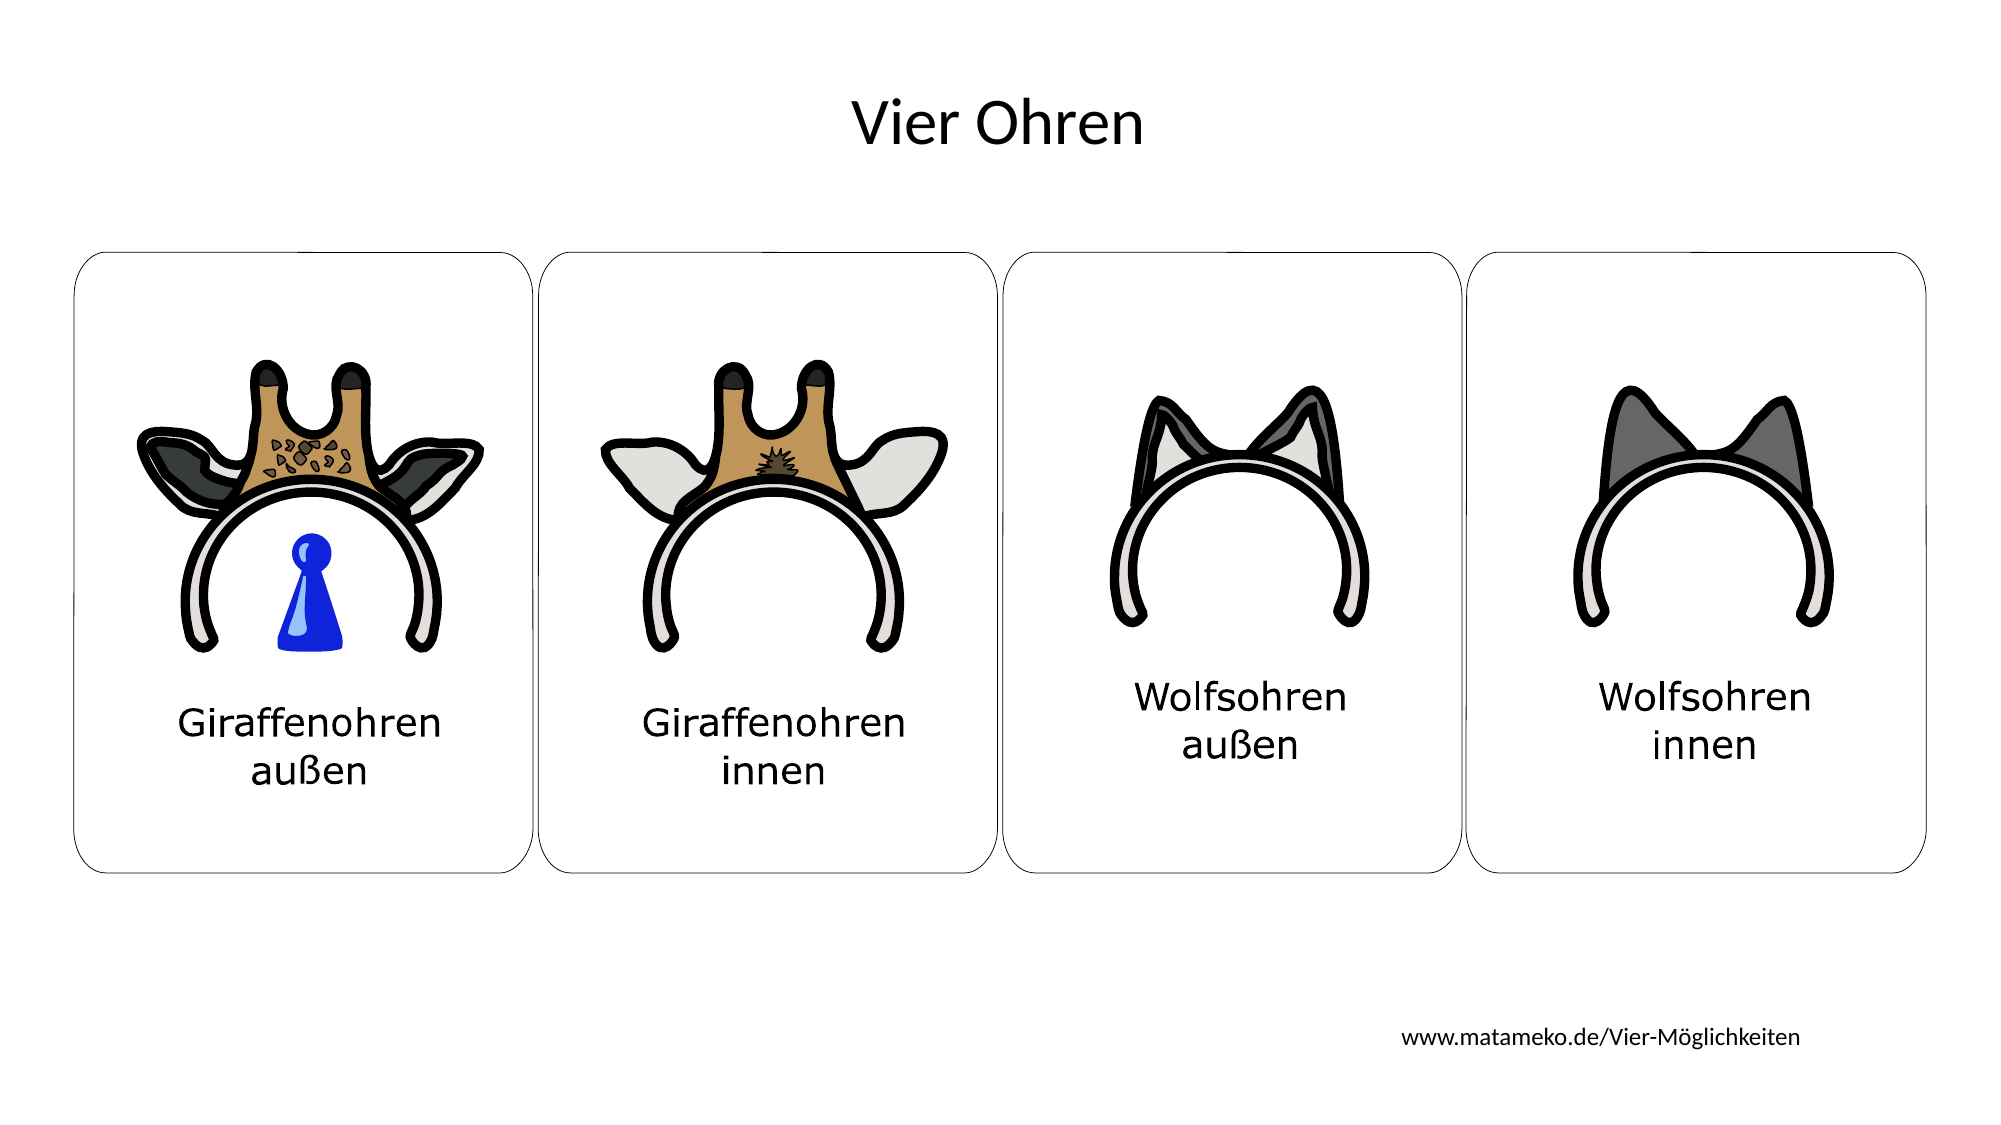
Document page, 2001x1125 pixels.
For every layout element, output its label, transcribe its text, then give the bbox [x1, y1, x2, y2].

text_box [1155, 426, 1190, 479]
text_box [379, 453, 409, 478]
text_box [1660, 681, 1664, 710]
text_box [1183, 736, 1202, 759]
text_box [252, 762, 271, 786]
text_box [1273, 419, 1320, 476]
text_box [1326, 689, 1345, 711]
text_box [348, 763, 366, 785]
text_box [796, 714, 816, 737]
text_box [220, 715, 235, 737]
text_box [734, 763, 753, 785]
text_box [1766, 689, 1786, 711]
text_box [1727, 680, 1745, 711]
text_box [414, 447, 432, 451]
text_box [782, 763, 802, 785]
text_box [885, 714, 904, 737]
text_box [157, 447, 232, 499]
text_box [1204, 680, 1219, 711]
text_box [1610, 396, 1685, 487]
text_box [323, 763, 343, 785]
text_box [357, 707, 375, 737]
text_box [758, 763, 777, 785]
text_box www.matameko.de/Vier-Möglichkeiten [1386, 1013, 1817, 1088]
text_box [235, 714, 254, 737]
text_box [1737, 736, 1755, 759]
text_box [381, 715, 395, 737]
text_box [210, 715, 214, 737]
text_box [257, 707, 272, 737]
text_box [411, 448, 474, 514]
text_box [1218, 689, 1235, 712]
text_box [1702, 689, 1723, 712]
text_box [699, 714, 718, 737]
text_box [1668, 680, 1682, 711]
text_box [846, 715, 860, 737]
text_box [1151, 418, 1156, 437]
text_box [749, 714, 769, 737]
text_box [309, 714, 328, 737]
text_box [1634, 689, 1656, 712]
text_box [1261, 396, 1332, 477]
text_box [1279, 736, 1297, 759]
text_box [1120, 460, 1360, 617]
text_box [421, 714, 440, 737]
text_box [271, 707, 285, 737]
text_box [1263, 680, 1281, 711]
text_box [1253, 736, 1274, 759]
text_box [1134, 682, 1170, 711]
text_box [724, 762, 729, 785]
text_box [277, 533, 343, 652]
text_box [1689, 736, 1708, 759]
text_box [806, 763, 824, 785]
text_box [188, 440, 205, 450]
text_box [1752, 689, 1765, 711]
text_box [396, 714, 416, 737]
text_box [1159, 406, 1207, 455]
text_box [861, 714, 881, 737]
text_box [822, 707, 840, 737]
text_box [190, 484, 432, 643]
text_box [179, 708, 204, 737]
text_box [1713, 736, 1733, 759]
text_box [1599, 682, 1633, 711]
text_box [210, 457, 240, 478]
text_box [1655, 737, 1659, 759]
text_box [846, 437, 938, 510]
text_box [1665, 736, 1683, 759]
text_box [1791, 689, 1810, 711]
text_box [674, 715, 679, 737]
text_box [1583, 460, 1824, 617]
text_box [1231, 729, 1251, 759]
text_box [1238, 689, 1259, 712]
text_box [708, 370, 846, 495]
text_box [166, 482, 205, 508]
text_box [300, 754, 320, 785]
text_box [1287, 689, 1301, 711]
text_box [276, 762, 295, 786]
text_box [1302, 689, 1322, 711]
text_box [1682, 689, 1700, 712]
text_box [611, 447, 706, 514]
text_box [643, 708, 669, 737]
text_box [653, 484, 894, 643]
text_box [389, 458, 451, 499]
text_box [684, 715, 699, 737]
text_box [1736, 406, 1801, 491]
text_box [284, 714, 304, 737]
text_box [1170, 689, 1191, 712]
text_box [721, 707, 750, 737]
text_box Vier Ohren [836, 70, 1164, 167]
text_box [242, 370, 375, 493]
text_box [773, 714, 792, 737]
text_box [1207, 737, 1226, 759]
text_box [332, 714, 352, 737]
